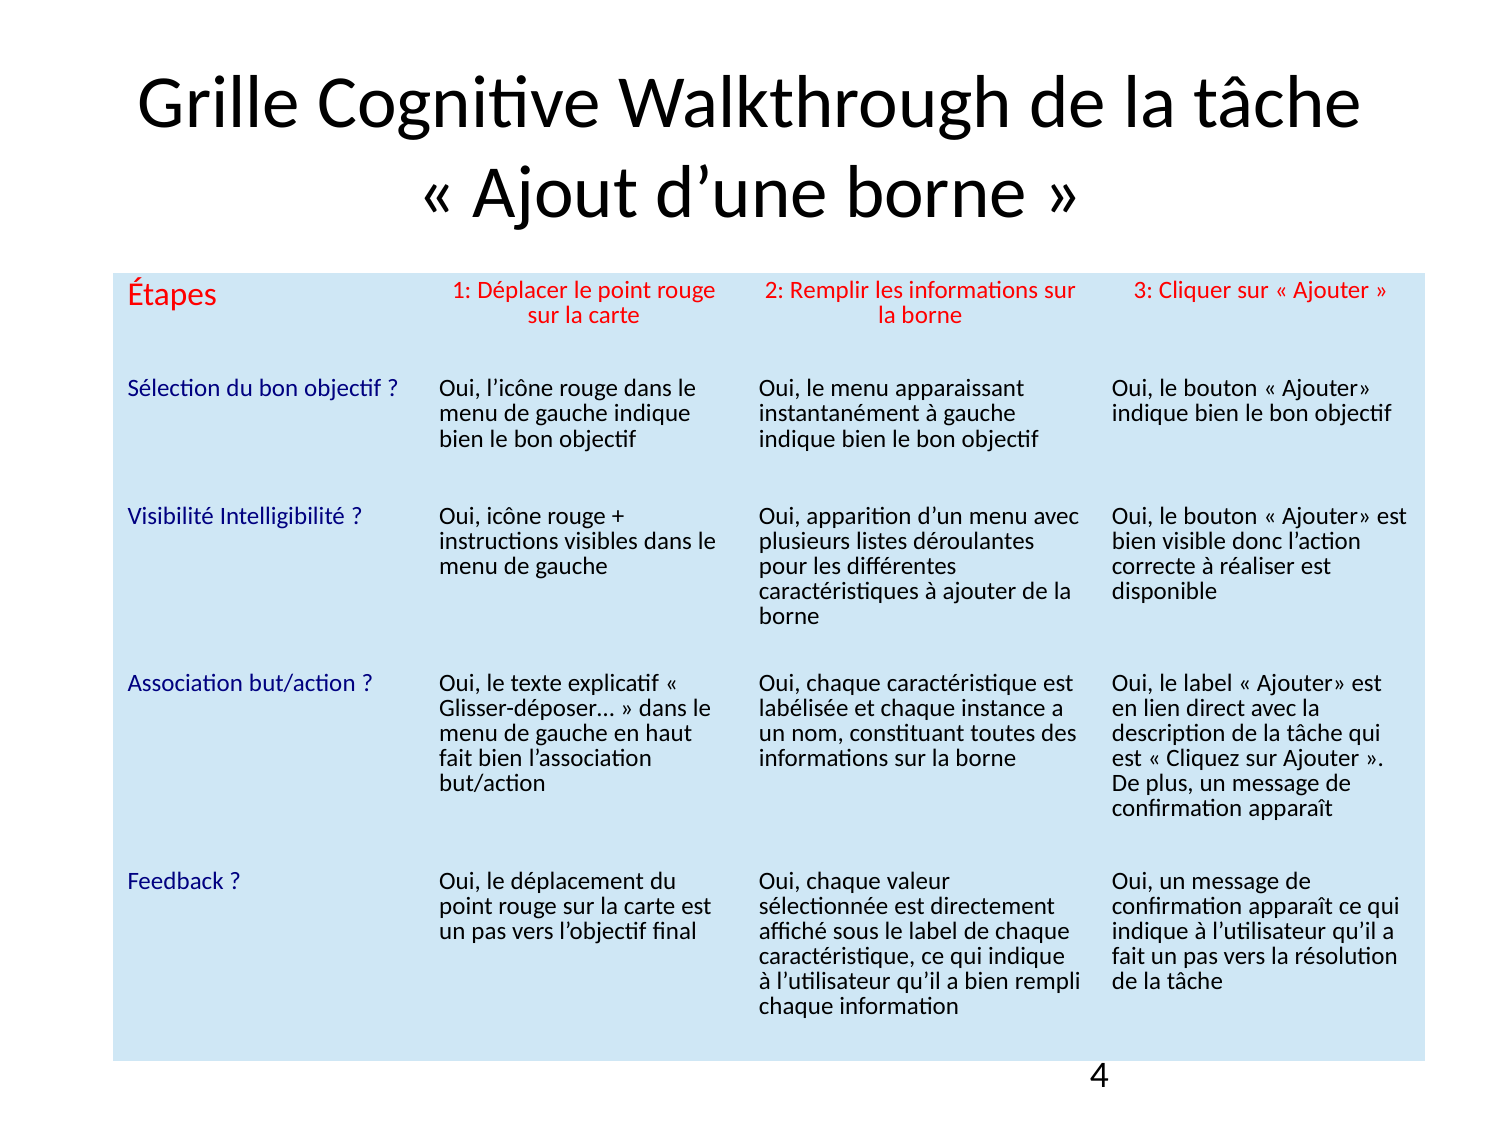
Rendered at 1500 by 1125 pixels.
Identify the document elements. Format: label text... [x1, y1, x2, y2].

table_cell Sélection du bon objectif ? [113, 371, 424, 498]
table_header Étapes [113, 273, 424, 371]
table_cell Oui, chaque caractéristique est labélisée et chaque instance a un nom, constituant toutes des informations sur la borne [744, 665, 1097, 863]
table_cell Oui, le texte explicatif « Glisser-déposer… » dans le menu de gauche en haut fait bien l’association but/action [424, 665, 744, 863]
table_cell Oui, apparition d’un menu avec plusieurs listes déroulantes pour les différentes caractéristiques à ajouter de la borne [744, 498, 1097, 665]
table_cell Oui, chaque valeur sélectionnée est directement affiché sous le label de chaque caractéristique, ce qui indique à l’utilisateur qu’il a bien rempli chaque information [744, 863, 1097, 1061]
title Grille Cognitive Walkthrough de la tâche « Ajout d’une borne » [75, 45, 1425, 233]
table_header 2: Remplir les informations sur la borne [744, 273, 1097, 371]
table_cell Oui, le label « Ajouter» est en lien direct avec la description de la tâche qui est « Cliquez sur Ajouter ». De plus, un message de confirmation apparaît [1097, 665, 1425, 863]
table_cell Visibilité Intelligibilité ? [113, 498, 424, 665]
table_cell Feedback ? [113, 863, 424, 1061]
table_cell Oui, un message de confirmation apparaît ce qui indique à l’utilisateur qu’il a fait un pas vers la résolution de la tâche [1097, 863, 1425, 1061]
table_cell Oui, icône rouge + instructions visibles dans le menu de gauche [424, 498, 744, 665]
table_cell Oui, le bouton « Ajouter» est bien visible donc l’action correcte à réaliser est disponible [1097, 498, 1425, 665]
slide_number <numéro> [1074, 1061, 1425, 1103]
table_cell Oui, le menu apparaissant instantanément à gauche indique bien le bon objectif [744, 371, 1097, 498]
table_header 3: Cliquer sur « Ajouter » [1097, 273, 1425, 371]
table_cell Association but/action ? [113, 665, 424, 863]
table_cell Oui, le déplacement du point rouge sur la carte est un pas vers l’objectif final [424, 863, 744, 1061]
table_cell Oui, le bouton « Ajouter» indique bien le bon objectif [1097, 371, 1425, 498]
table_cell Oui, l’icône rouge dans le menu de gauche indique bien le bon objectif [424, 371, 744, 498]
table_header 1: Déplacer le point rouge sur la carte [424, 273, 744, 371]
